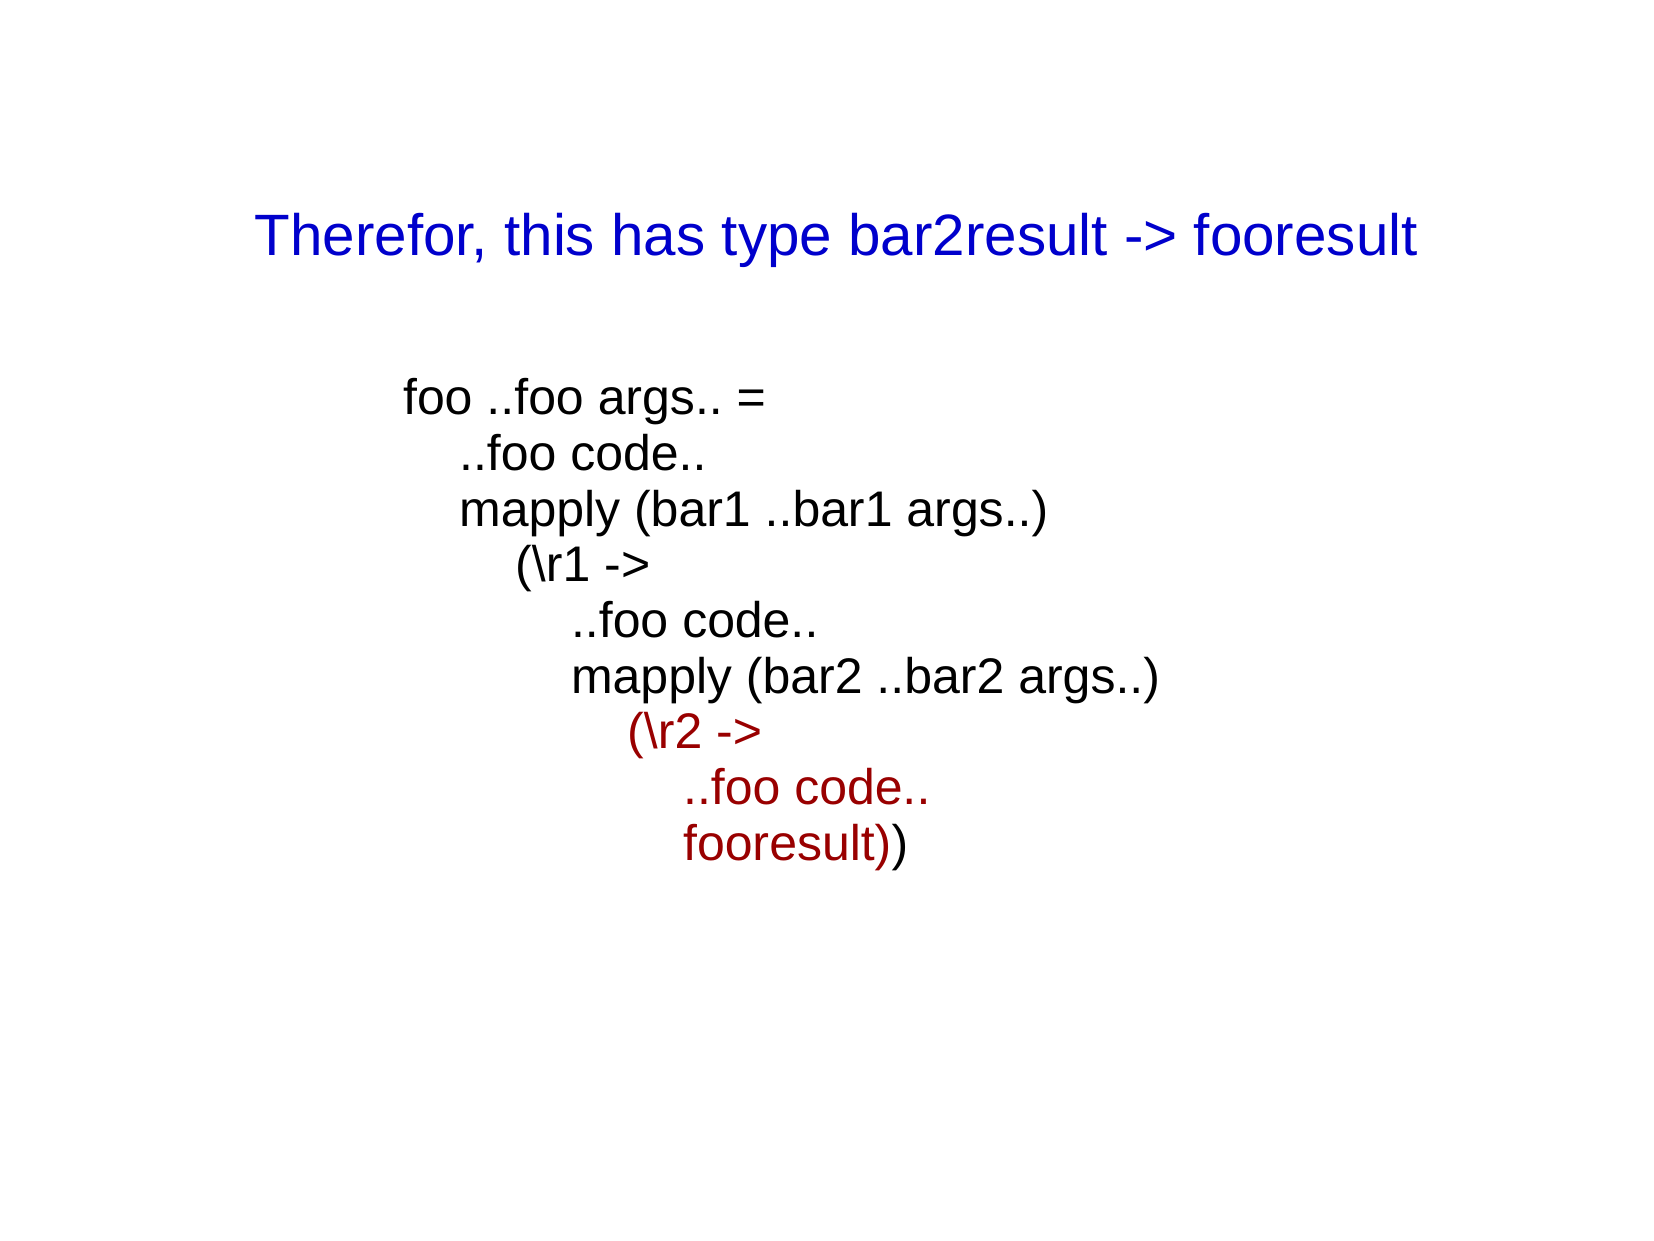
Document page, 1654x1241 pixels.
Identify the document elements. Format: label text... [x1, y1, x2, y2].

subtitle foo ..foo args.. = ..foo code.. mapply (bar1 ..bar1 args..) (\r1 -> ..foo code.. mapply (bar2 ..bar2 args..) (\r2 -> ..foo code.. fooresult)) [403, 322, 1251, 918]
text_box Therefor, this has type bar2result -> fooresult [240, 195, 1435, 276]
